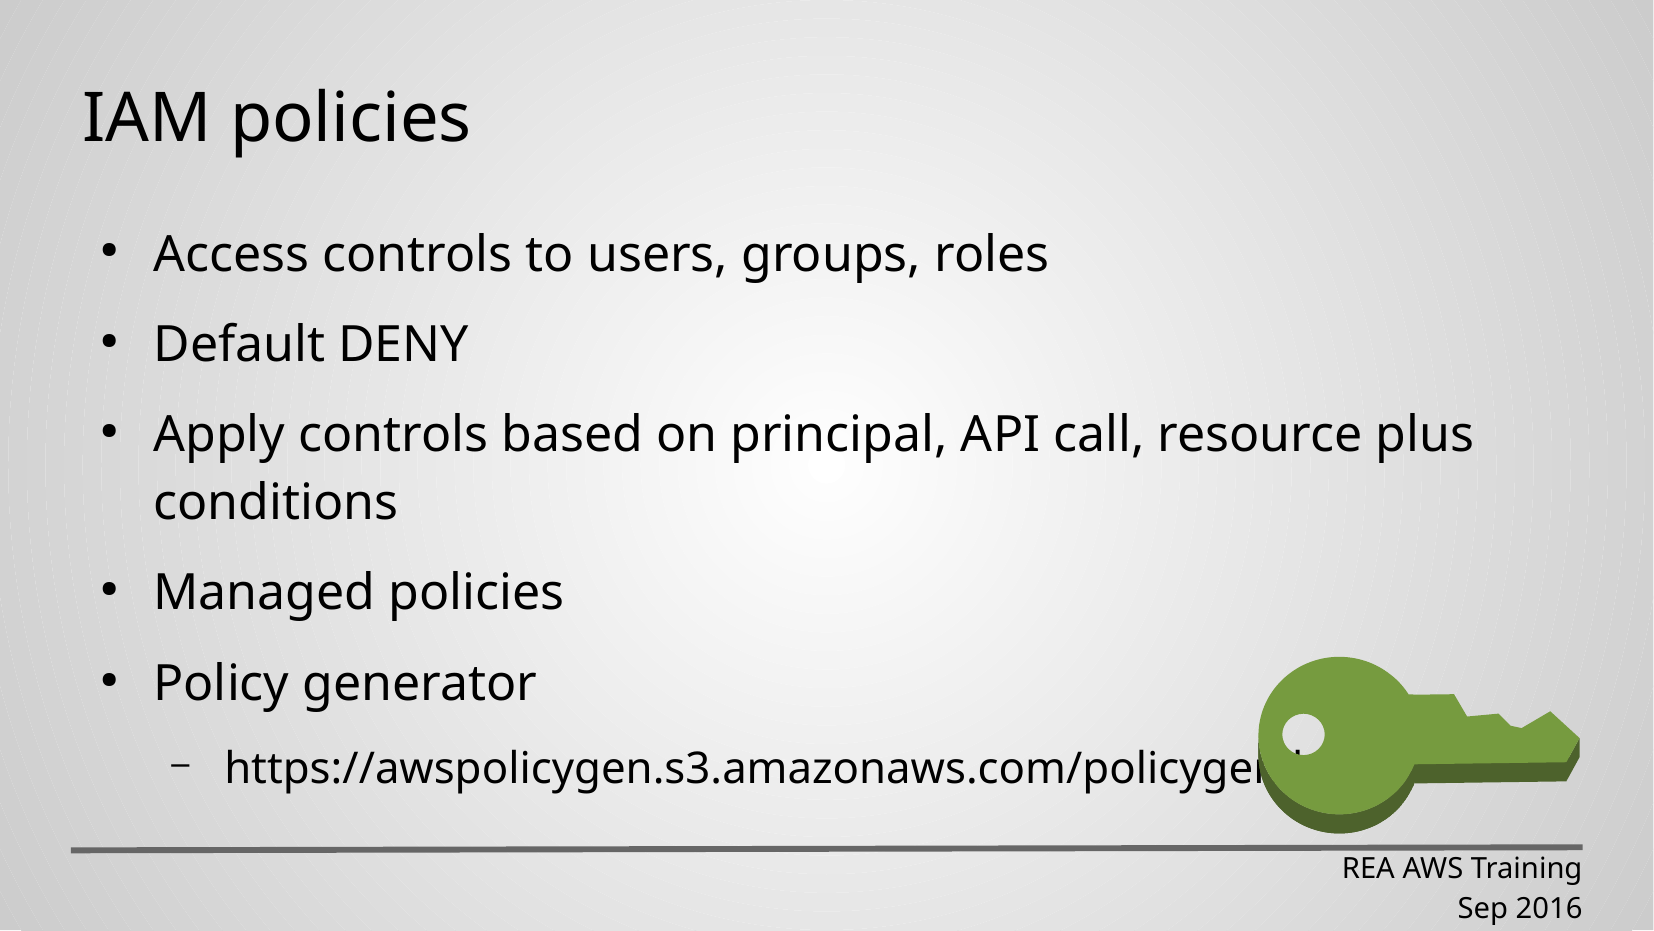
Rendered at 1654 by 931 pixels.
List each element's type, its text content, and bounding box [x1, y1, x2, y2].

list Access controls to users, groups, roles Default DENY Apply controls based on principal, API call, resource plus conditions Managed policies Policy generator https://awspolicygen.s3.amazonaws.com/policygen.html [82, 217, 1571, 827]
title IAM policies [82, 36, 1571, 193]
picture [1251, 647, 1583, 839]
